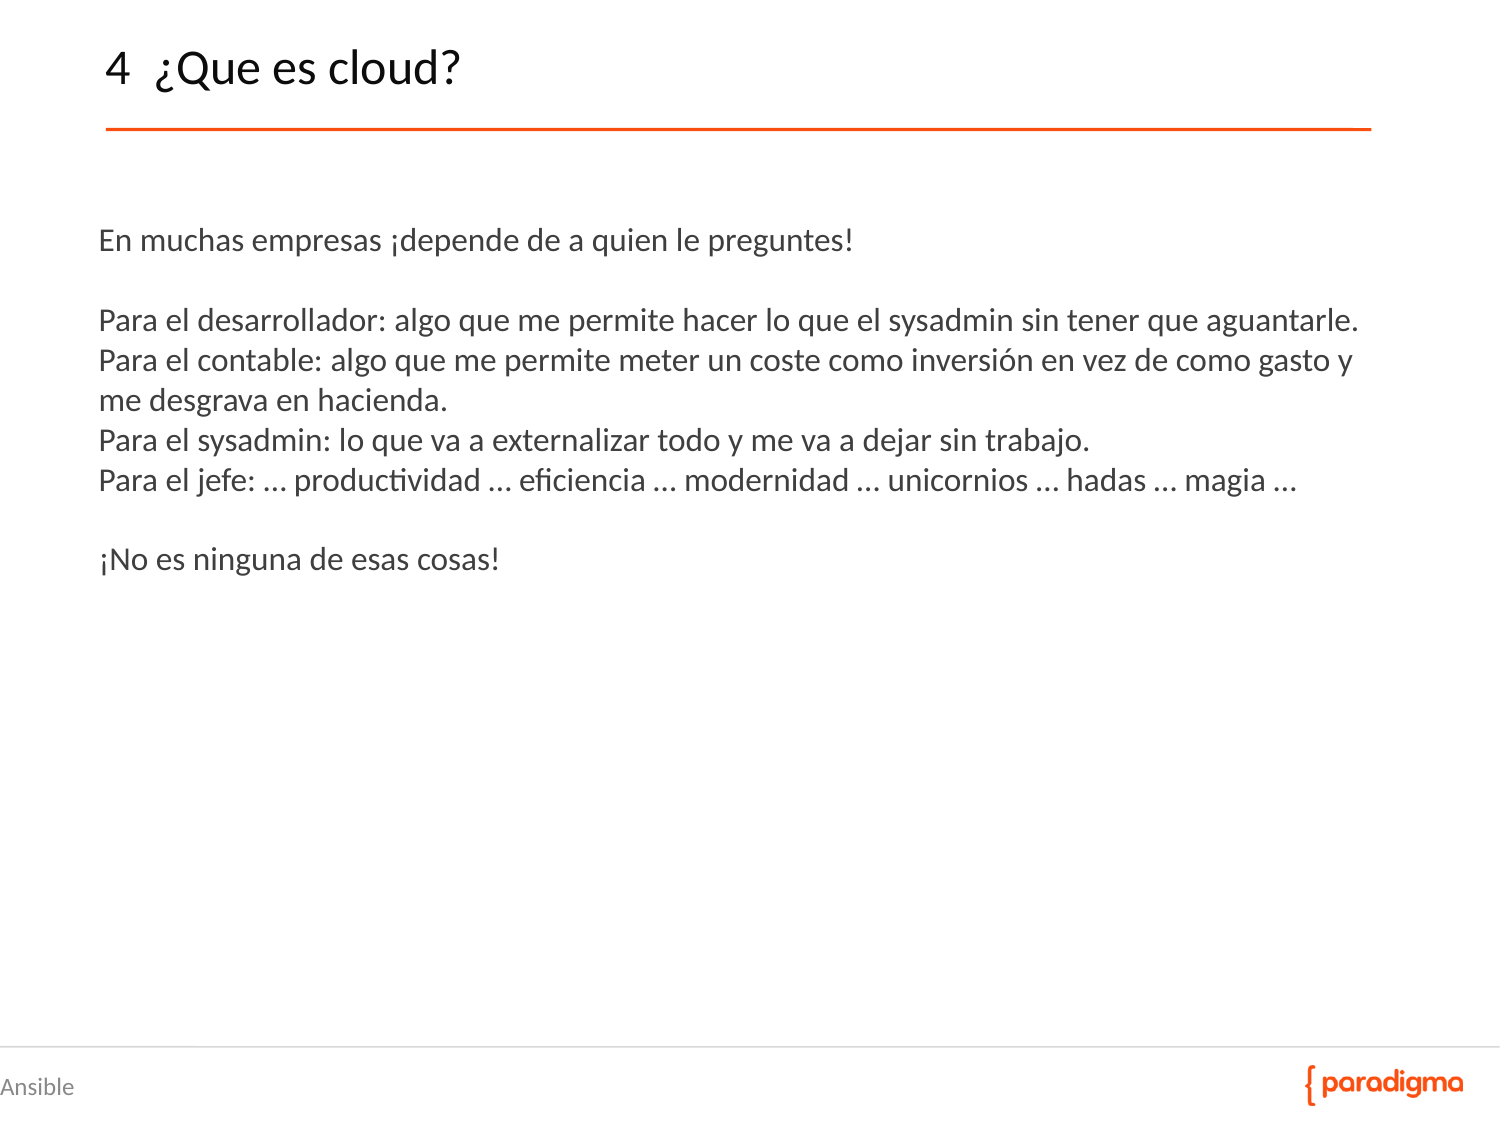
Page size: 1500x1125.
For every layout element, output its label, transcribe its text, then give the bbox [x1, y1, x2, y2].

text_box Ansible [0, 1048, 1223, 1125]
text_box En muchas empresas ¡depende de a quien le preguntes! Para el desarrollador: algo que me permite hacer lo que el sysadmin sin tener que aguantarle. Para el contable: algo que me permite meter un coste como inversión en vez de como gasto y me desgrava en hacienda. Para el sysadmin: lo que va a externalizar todo y me va a dejar sin trabajo. Para el jefe: … productividad … eficiencia … modernidad … unicornios … hadas … magia … ¡No es ninguna de esas cosas! [98, 210, 1387, 1028]
text_box 4 ¿Que es cloud? [105, 0, 1395, 130]
picture [1305, 1065, 1463, 1107]
